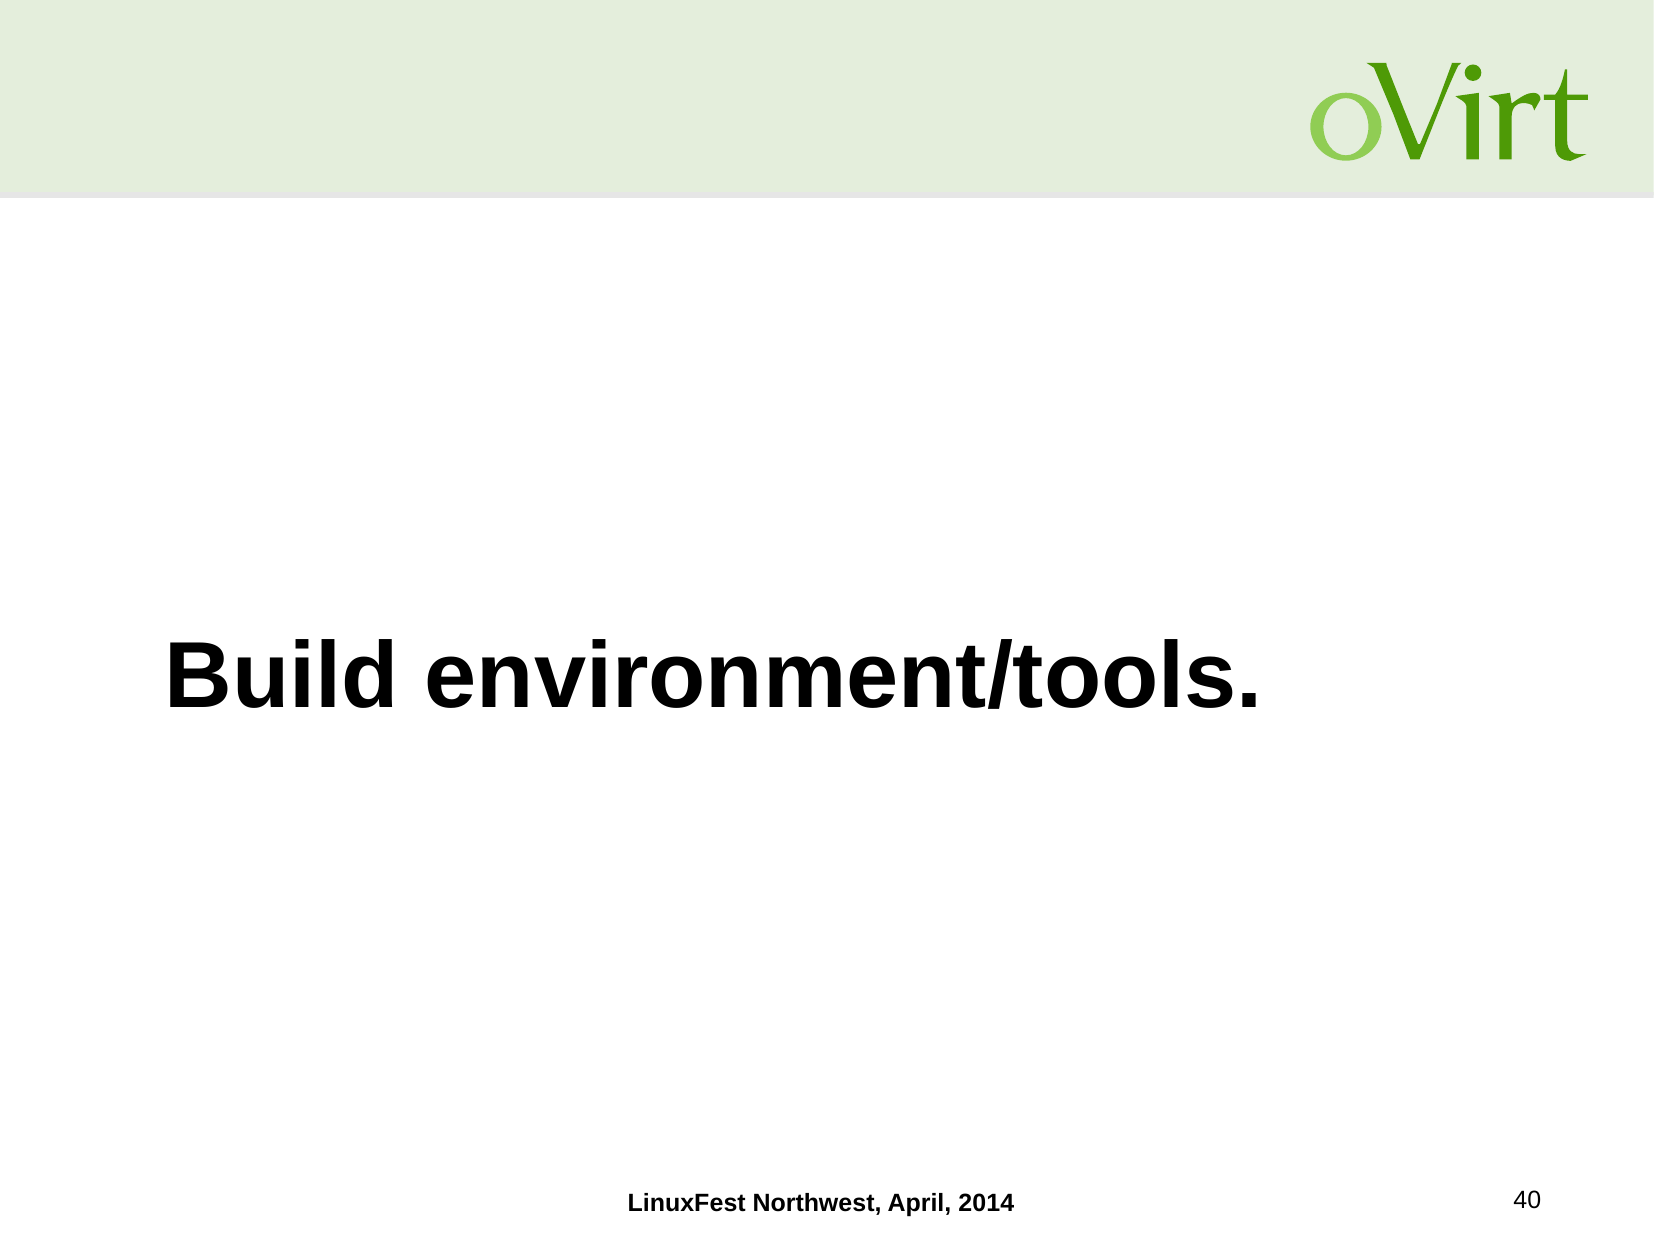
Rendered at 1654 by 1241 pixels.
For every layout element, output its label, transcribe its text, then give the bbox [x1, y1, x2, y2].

text_box Build environment/tools. [150, 615, 1654, 750]
